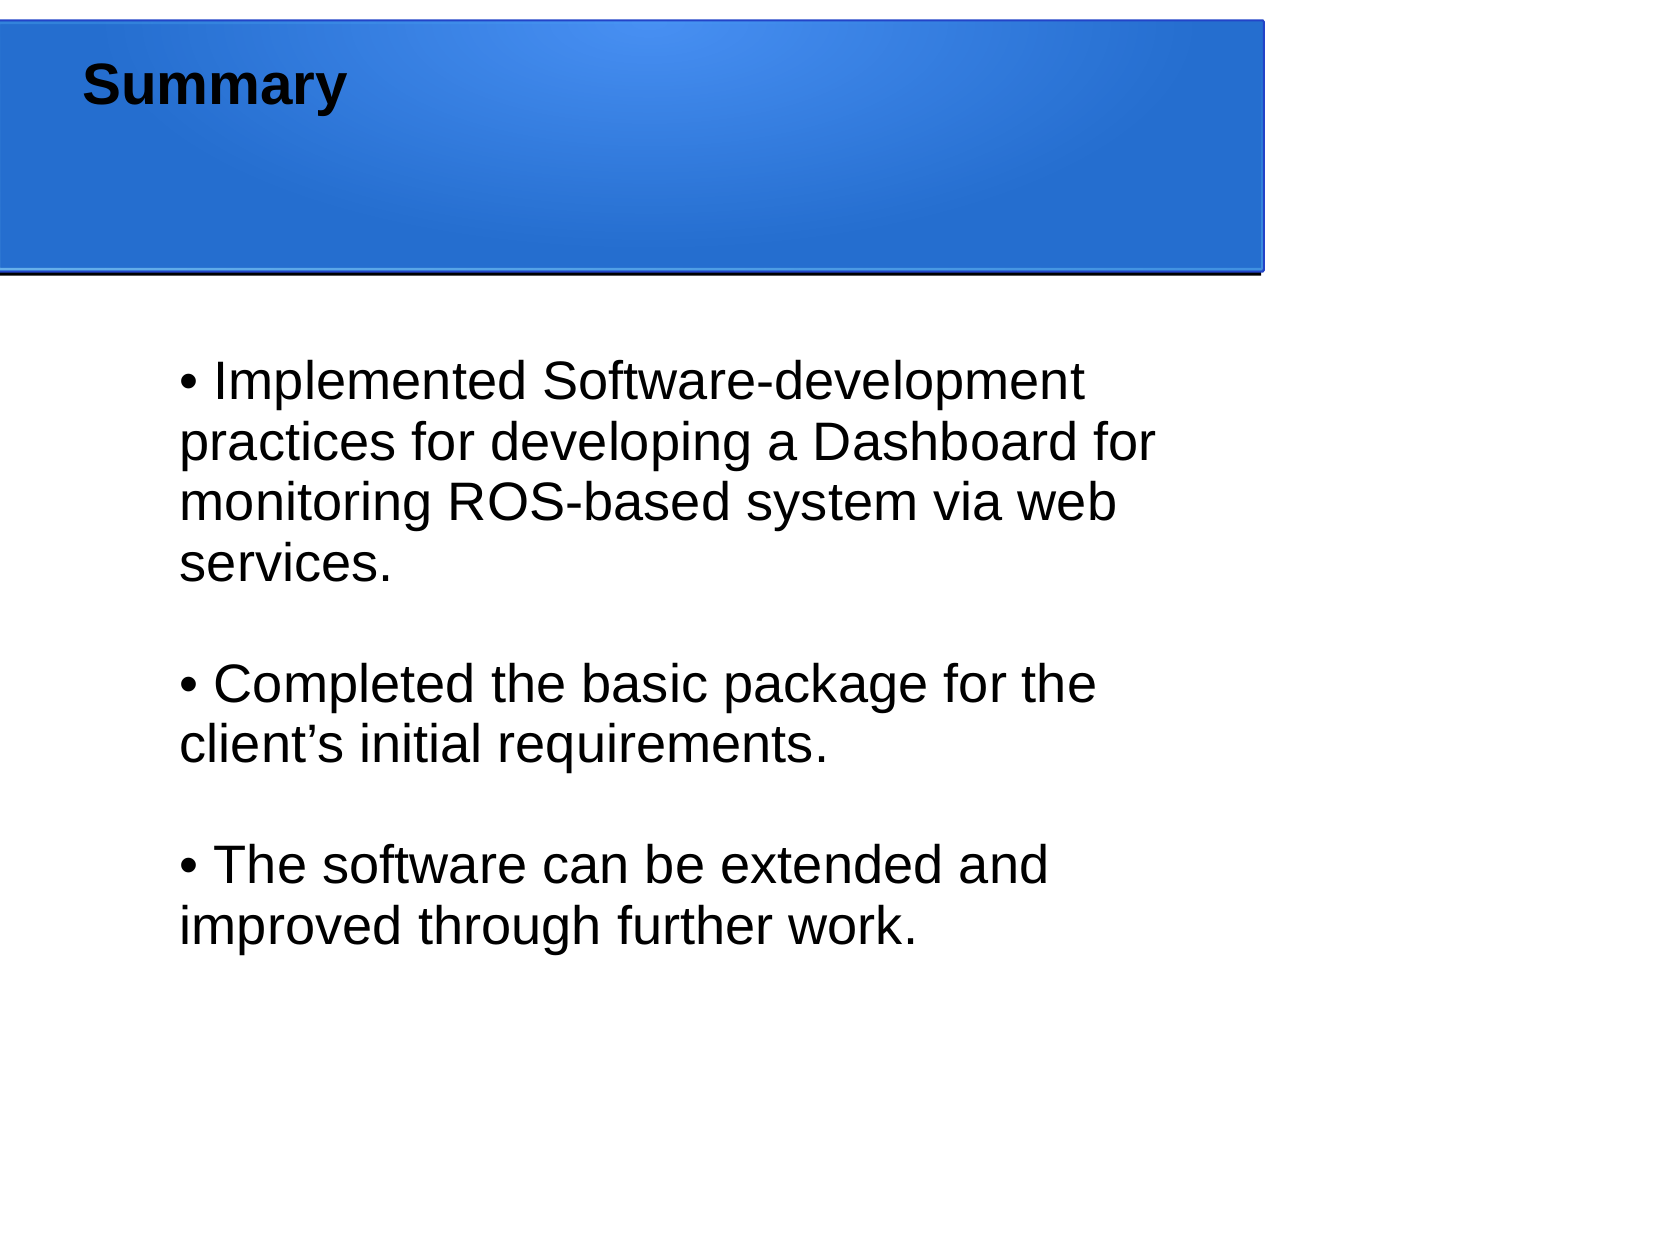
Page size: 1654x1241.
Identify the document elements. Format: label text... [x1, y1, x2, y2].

subtitle [82, 299, 1571, 1019]
title Summary [82, 47, 1235, 252]
text_box • Implemented Software-development practices for developing a Dashboard for monitoring ROS-based system via web services. • Completed the basic package for the client’s initial requirements. • The software can be extended and improved through further work. [165, 343, 1291, 1025]
